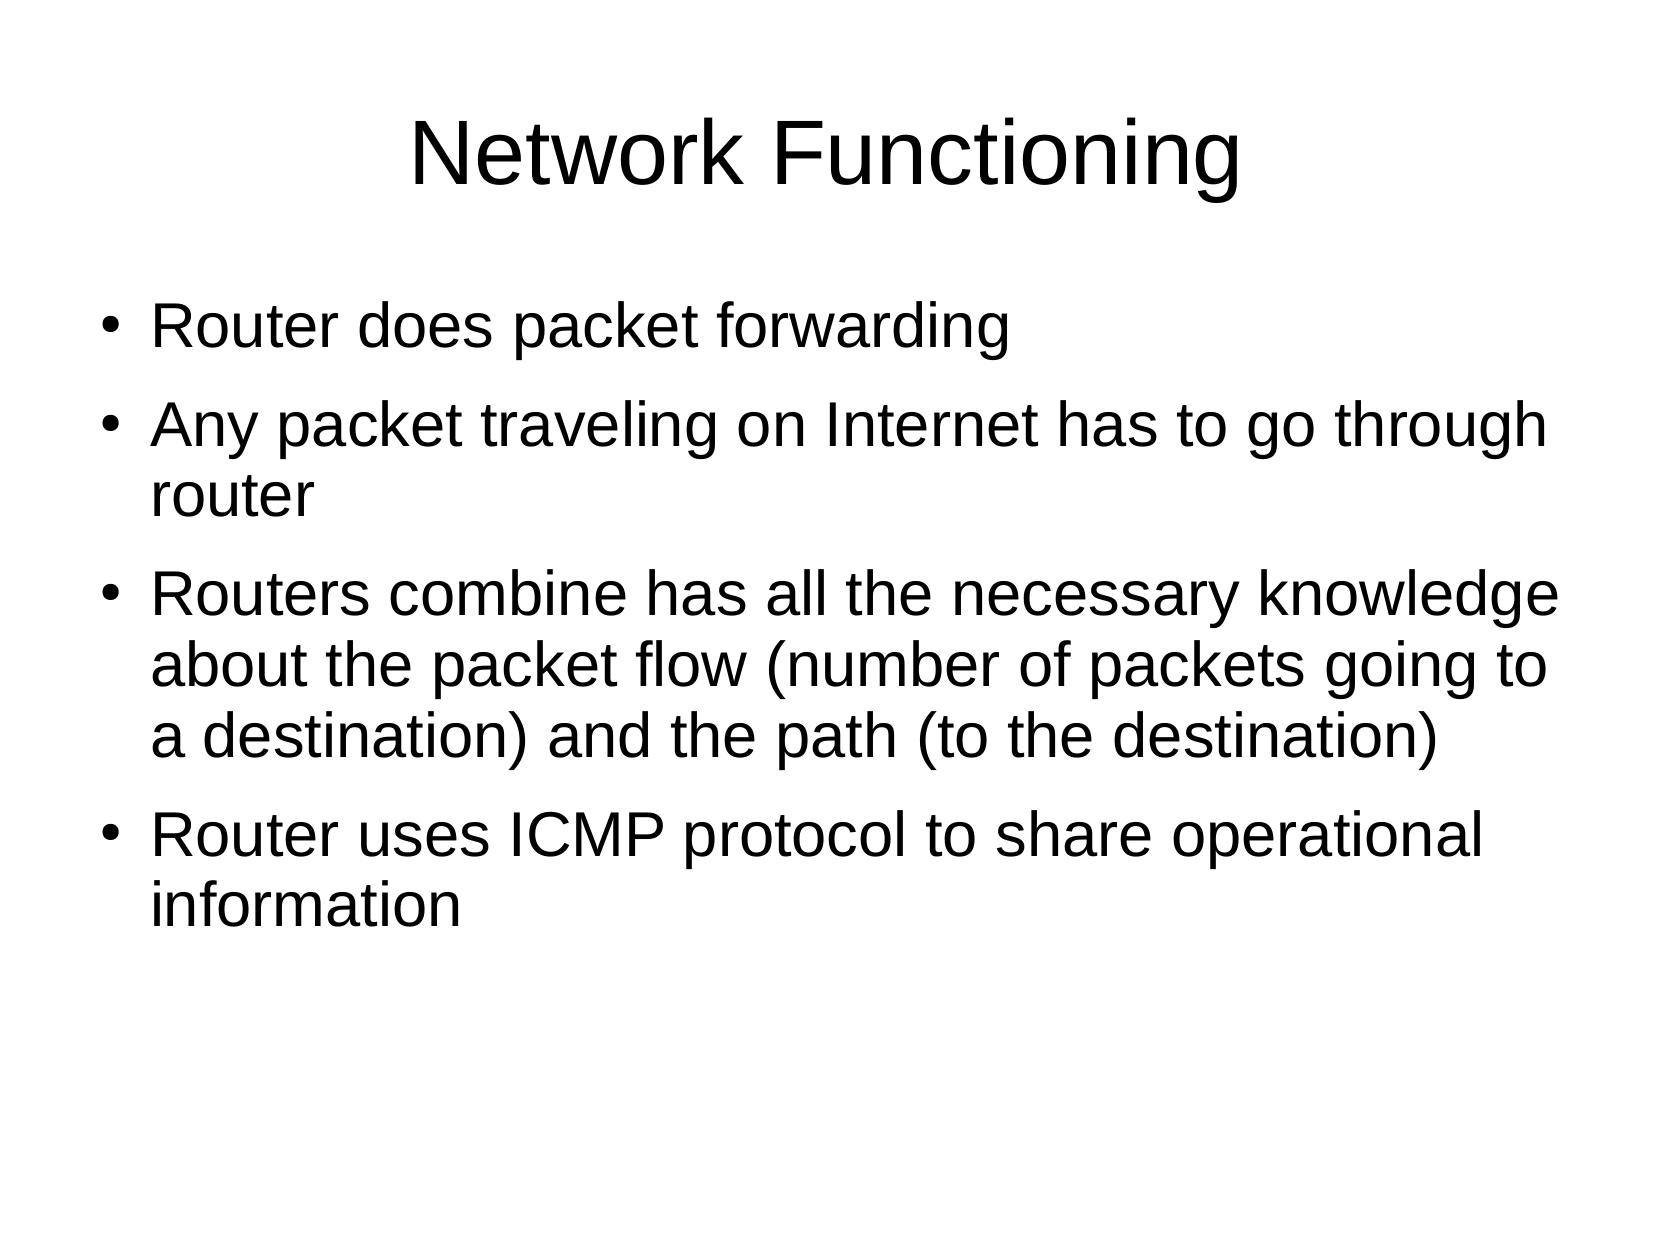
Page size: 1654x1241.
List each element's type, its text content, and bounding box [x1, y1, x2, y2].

title Network Functioning [82, 49, 1571, 257]
list Router does packet forwarding Any packet traveling on Internet has to go through router Routers combine has all the necessary knowledge about the packet flow (number of packets going to a destination) and the path (to the destination) Router uses ICMP protocol to share operational information [82, 290, 1571, 1010]
